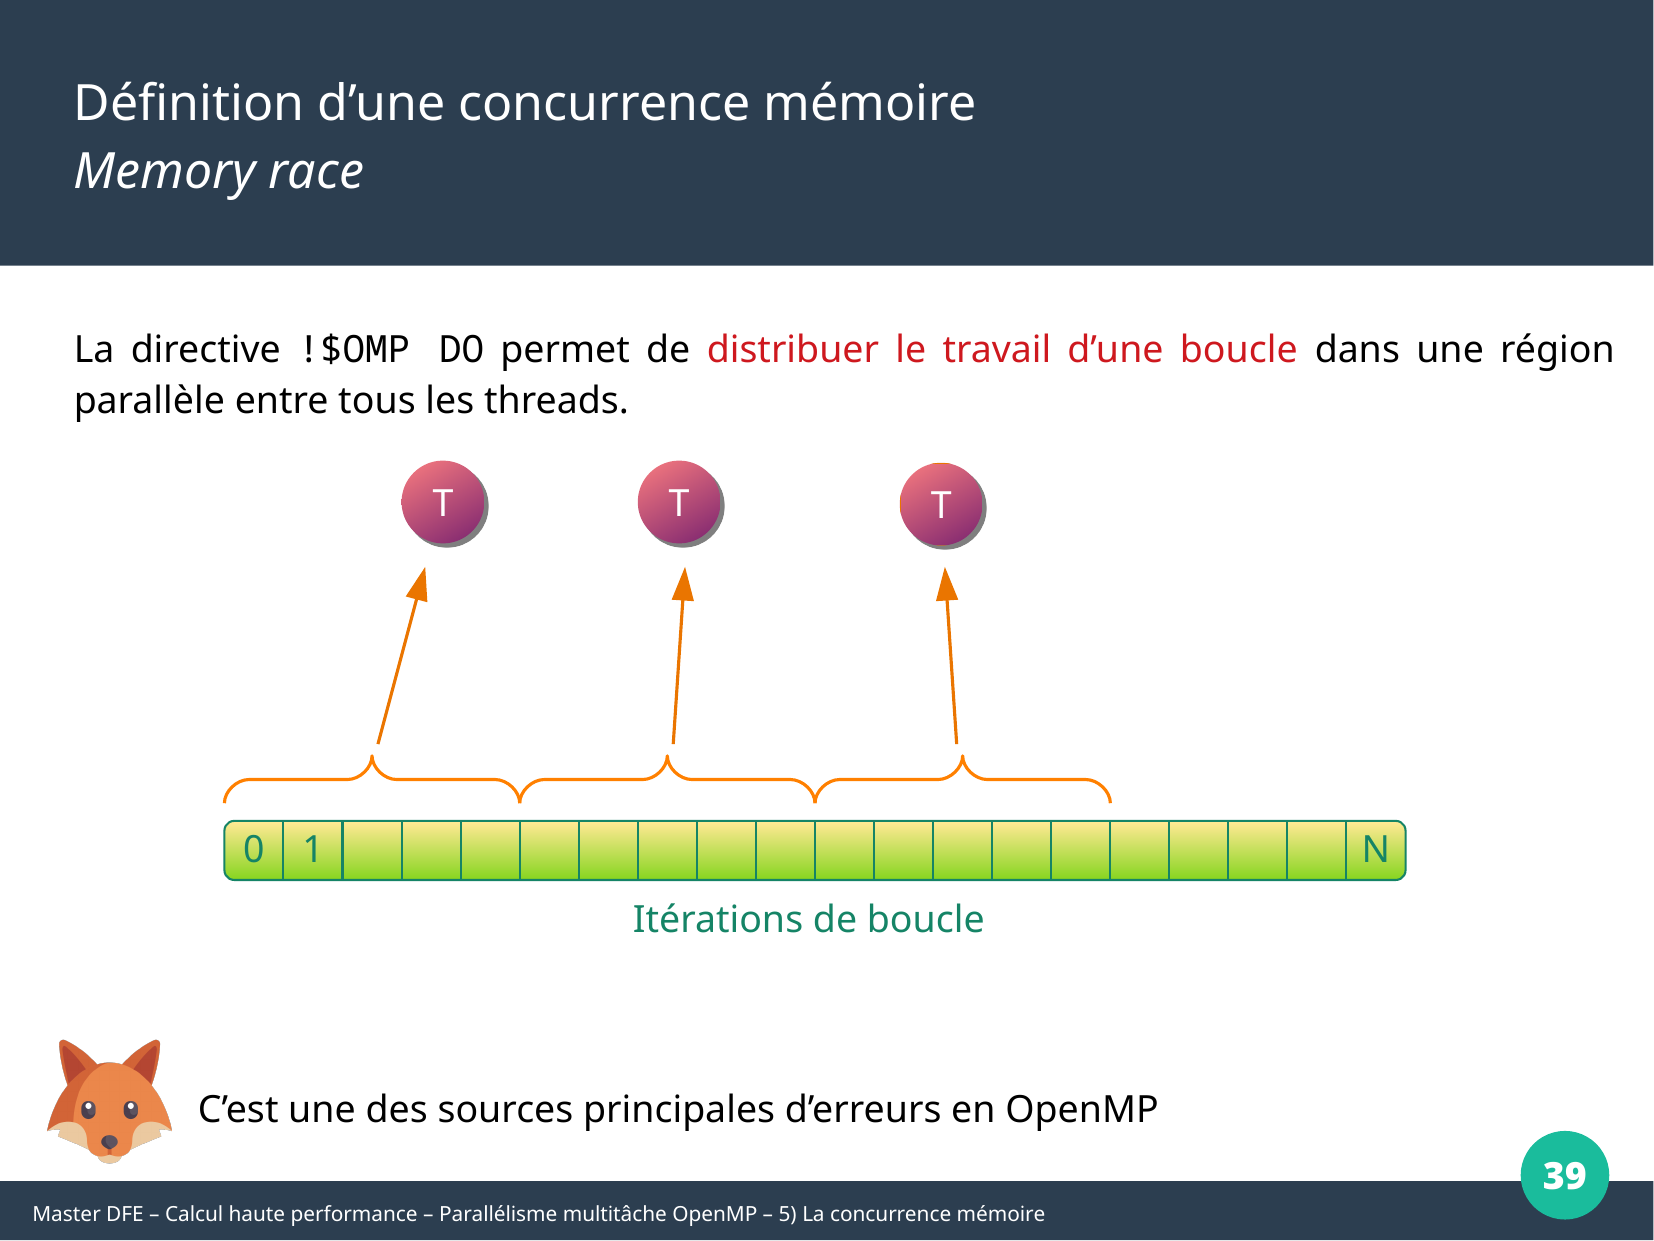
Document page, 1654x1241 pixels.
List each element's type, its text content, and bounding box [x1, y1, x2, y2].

text_box 0 [200, 814, 308, 900]
text_box T [899, 462, 983, 546]
text_box [1111, 820, 1169, 880]
text_box [1052, 820, 1110, 880]
text_box T [637, 483, 721, 544]
text_box Master DFE – Calcul haute performance – Parallélisme multitâche OpenMP – 5) La concurrence mémoire [17, 1191, 1436, 1235]
text_box [403, 820, 461, 880]
text_box [462, 820, 520, 880]
text_box [698, 820, 756, 880]
text_box [521, 820, 579, 880]
text_box [639, 820, 697, 880]
text_box [367, 820, 402, 880]
text_box [1229, 820, 1287, 880]
text_box Définition d’une concurrence mémoire Memory race [59, 59, 1477, 209]
text_box [757, 820, 815, 880]
picture [47, 1039, 172, 1164]
text_box C’est une des sources principales d’erreurs en OpenMP [183, 1074, 1577, 1158]
text_box N [1322, 815, 1430, 900]
text_box [816, 820, 874, 880]
text_box [1288, 820, 1322, 880]
text_box La directive !$OMP DO permet de distribuer le travail d’une boucle dans une région parallèle entre tous les threads. [59, 314, 1630, 483]
text_box T [401, 483, 485, 544]
text_box [993, 820, 1051, 880]
text_box Itérations de boucle [354, 885, 1264, 1053]
text_box 1 [259, 815, 367, 900]
text_box [580, 820, 638, 880]
text_box [1170, 820, 1228, 880]
text_box [875, 820, 933, 880]
text_box [934, 820, 992, 880]
